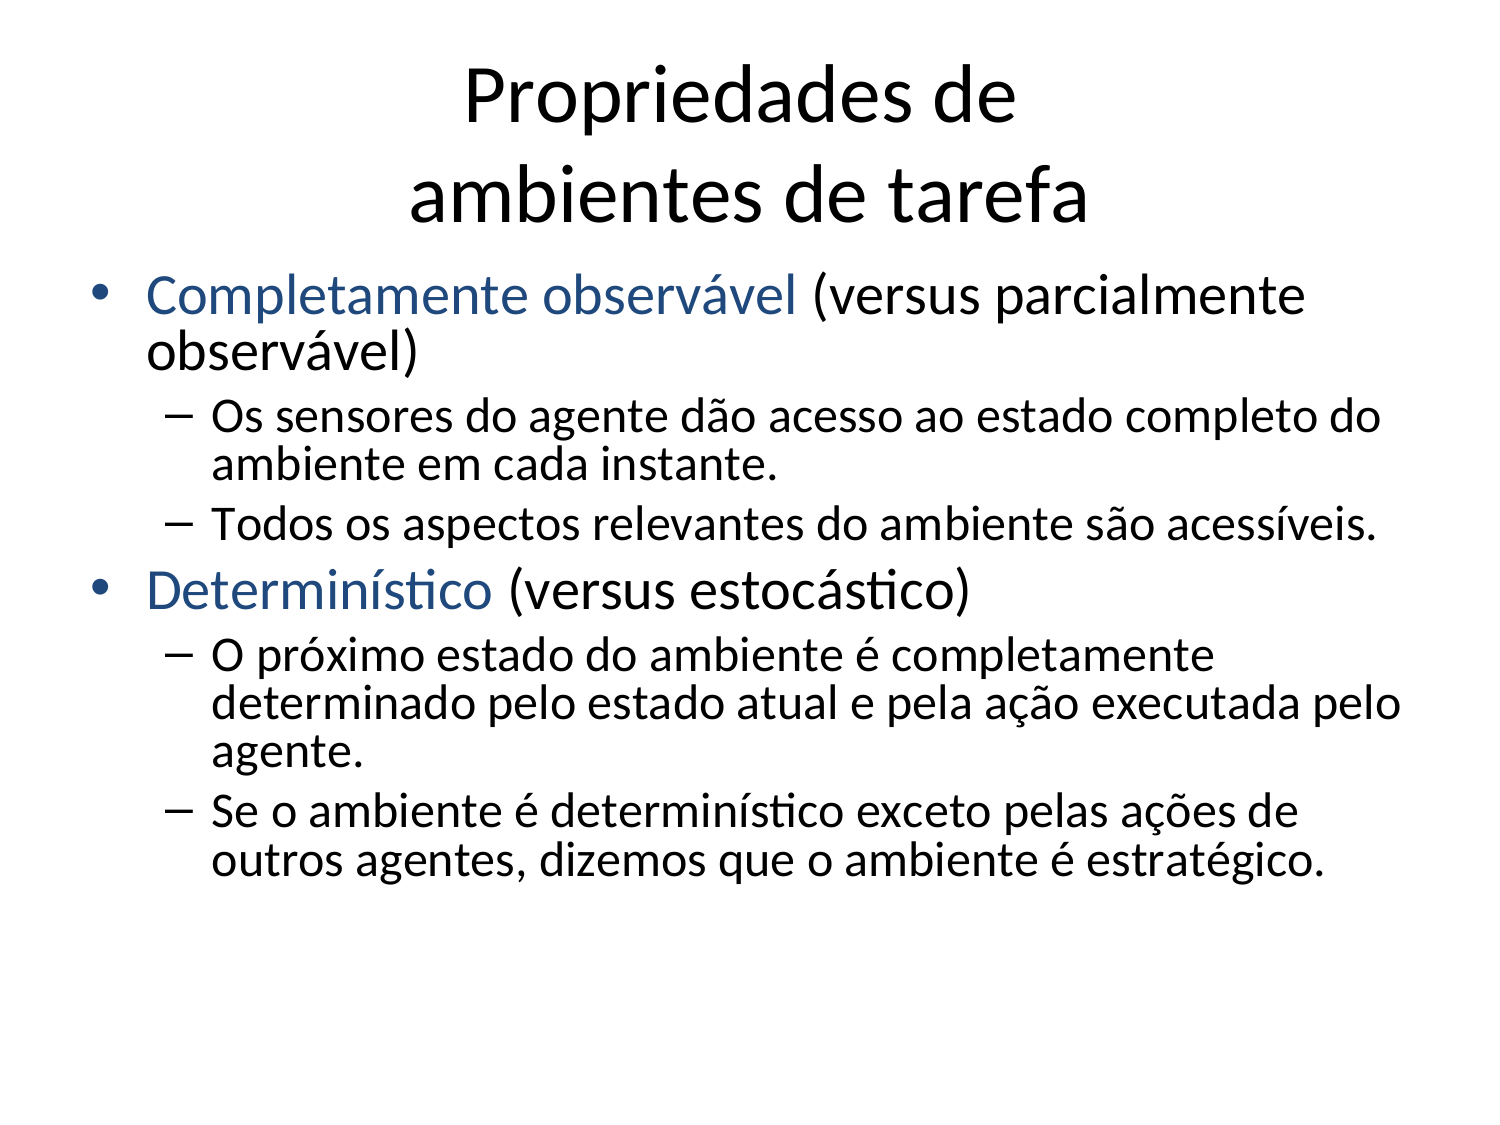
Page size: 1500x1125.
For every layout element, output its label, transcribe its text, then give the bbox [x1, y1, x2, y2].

list Completamente observável (versus parcialmente observável) Os sensores do agente dão acesso ao estado completo do ambiente em cada instante. Todos os aspectos relevantes do ambiente são acessíveis. Determinístico (versus estocástico) O próximo estado do ambiente é completamente determinado pelo estado atual e pela ação executada pelo agente. Se o ambiente é determinístico exceto pelas ações de outros agentes, dizemos que o ambiente é estratégico. [75, 262, 1426, 1005]
title Propriedades de ambientes de tarefa [75, 31, 1426, 247]
